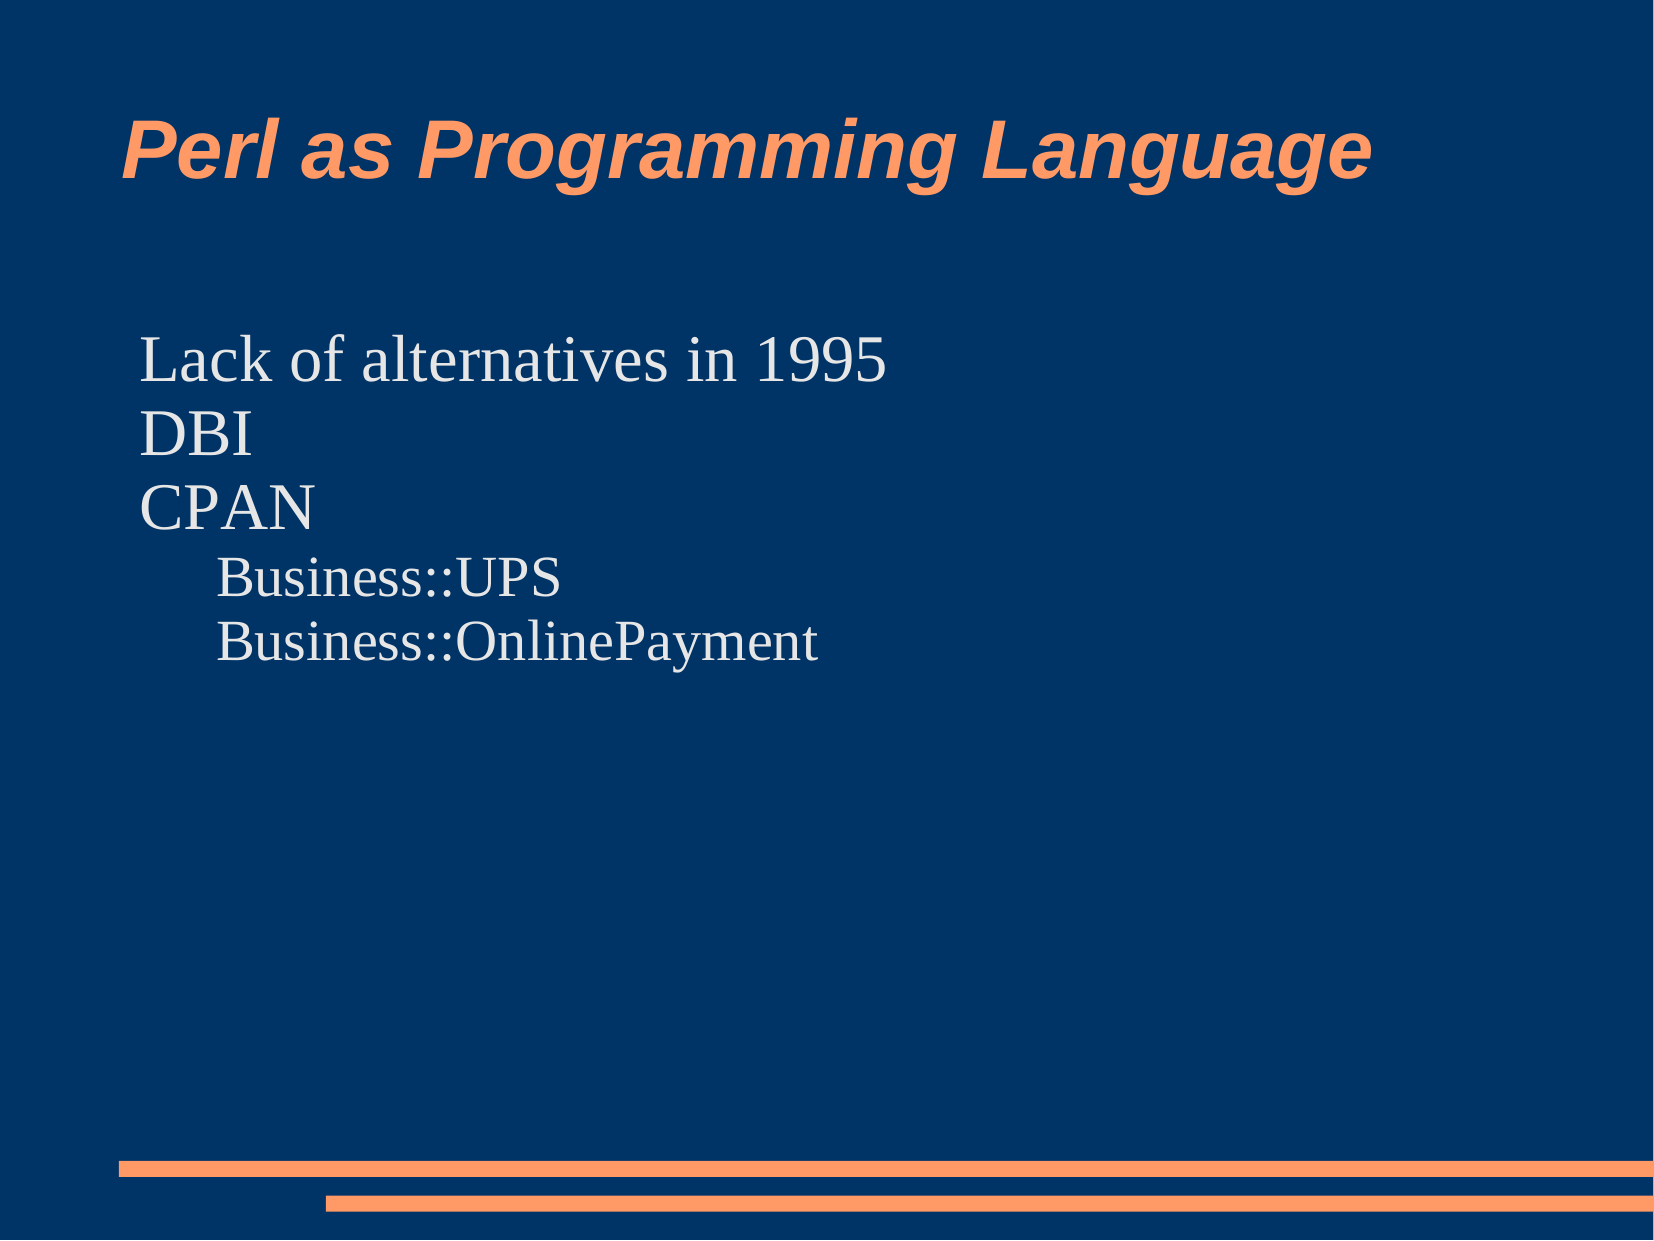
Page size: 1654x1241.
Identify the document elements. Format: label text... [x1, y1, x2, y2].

title Perl as Programming Language [121, 53, 1534, 247]
list Lack of alternatives in 1995 DBI CPAN Business::UPS Business::OnlinePayment [121, 322, 1561, 1118]
